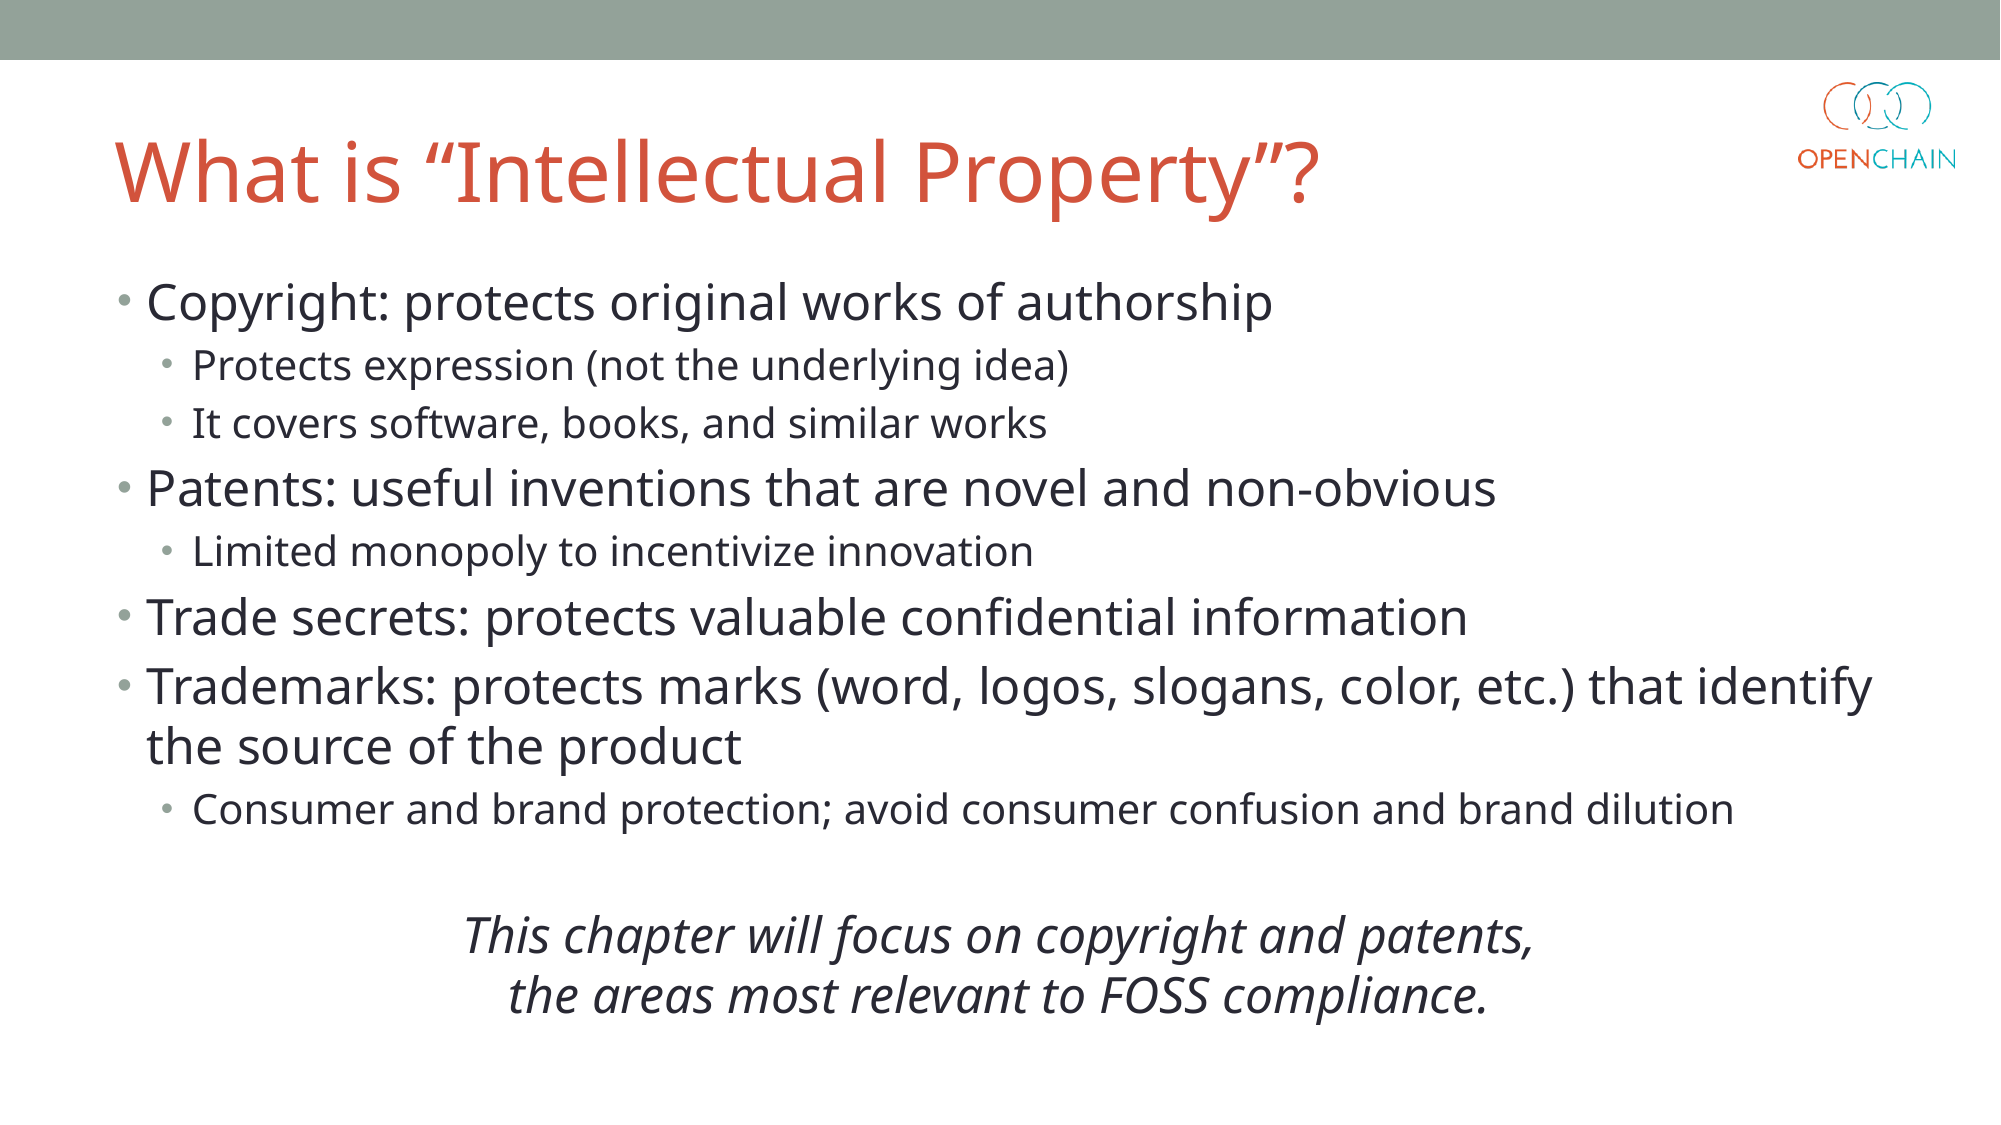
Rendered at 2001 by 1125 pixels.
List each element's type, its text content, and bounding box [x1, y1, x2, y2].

picture [1798, 82, 1955, 169]
text_box Copyright: protects original works of authorship Protects expression (not the underlying idea) It covers software, books, and similar works Patents: useful inventions that are novel and non-obvious Limited monopoly to incentivize innovation Trade secrets: protects valuable confidential information Trademarks: protects marks (word, logos, slogans, color, etc.) that identify the source of the product Consumer and brand protection; avoid consumer confusion and brand dilution This chapter will focus on copyright and patents, the areas most relevant to FOSS compliance. [102, 262, 1898, 1075]
text_box What is “Intellectual Property”? [99, 87, 1900, 250]
